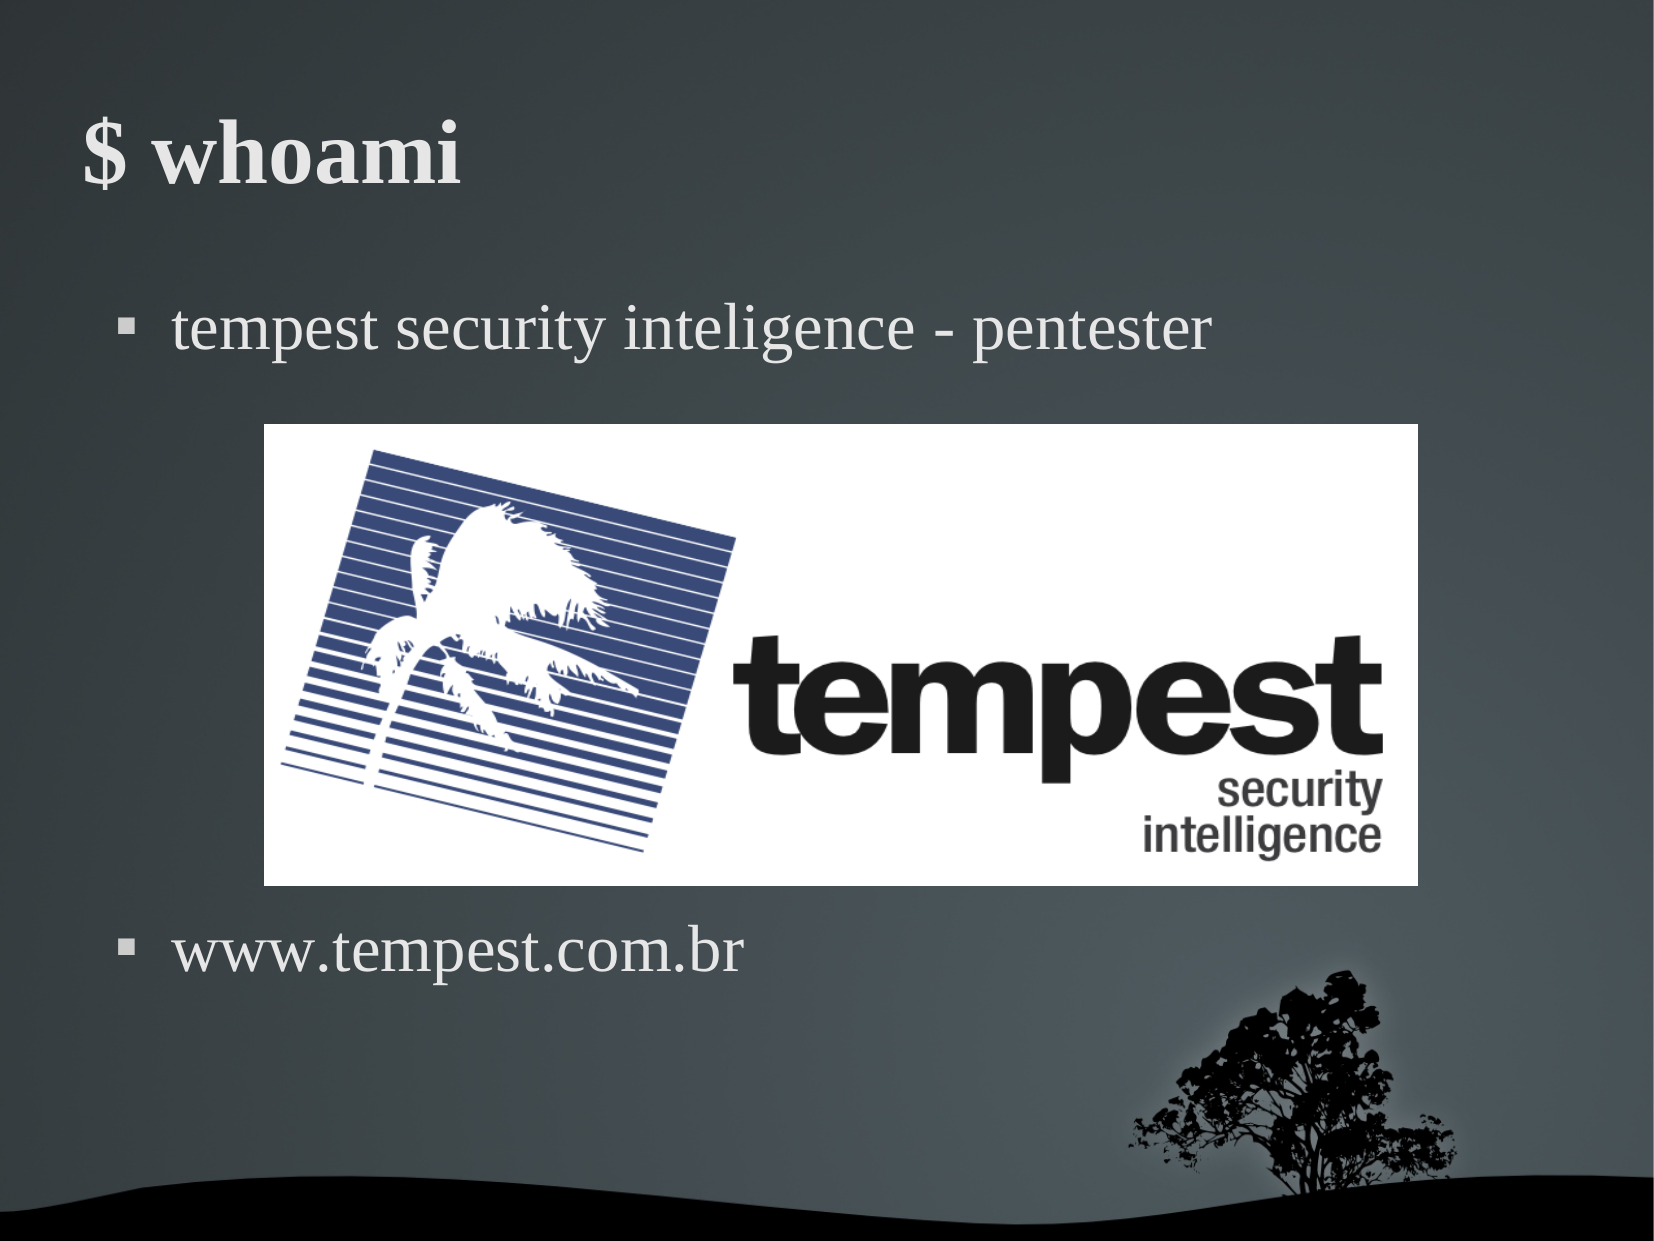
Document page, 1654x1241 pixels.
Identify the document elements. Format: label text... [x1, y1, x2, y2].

picture [0, 0, 1654, 1241]
list tempest security inteligence - pentester www.tempest.com.br [82, 290, 1571, 1144]
title $ whoami [82, 49, 1571, 257]
